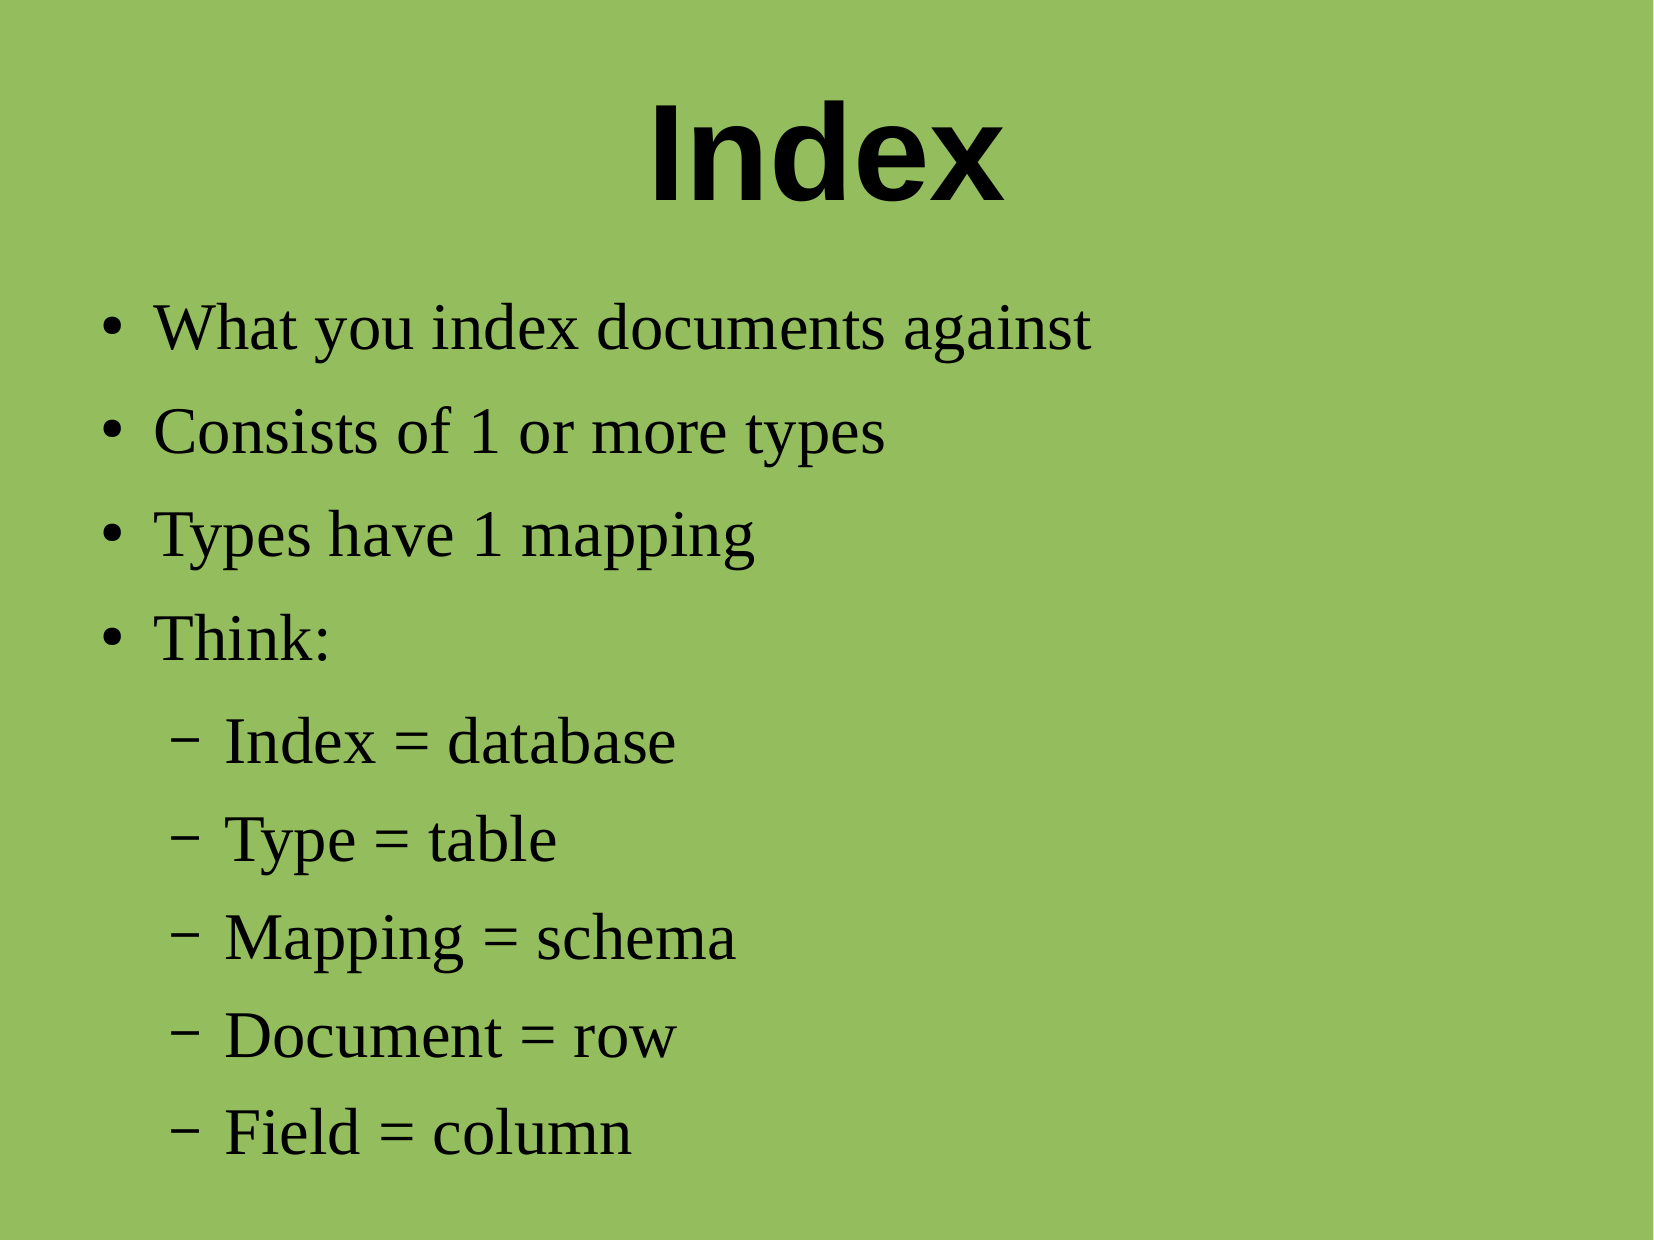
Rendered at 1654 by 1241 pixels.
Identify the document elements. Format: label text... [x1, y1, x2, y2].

title Index [82, 49, 1571, 257]
list What you index documents against Consists of 1 or more types Types have 1 mapping Think: Index = database Type = table Mapping = schema Document = row Field = column [82, 290, 1571, 1167]
